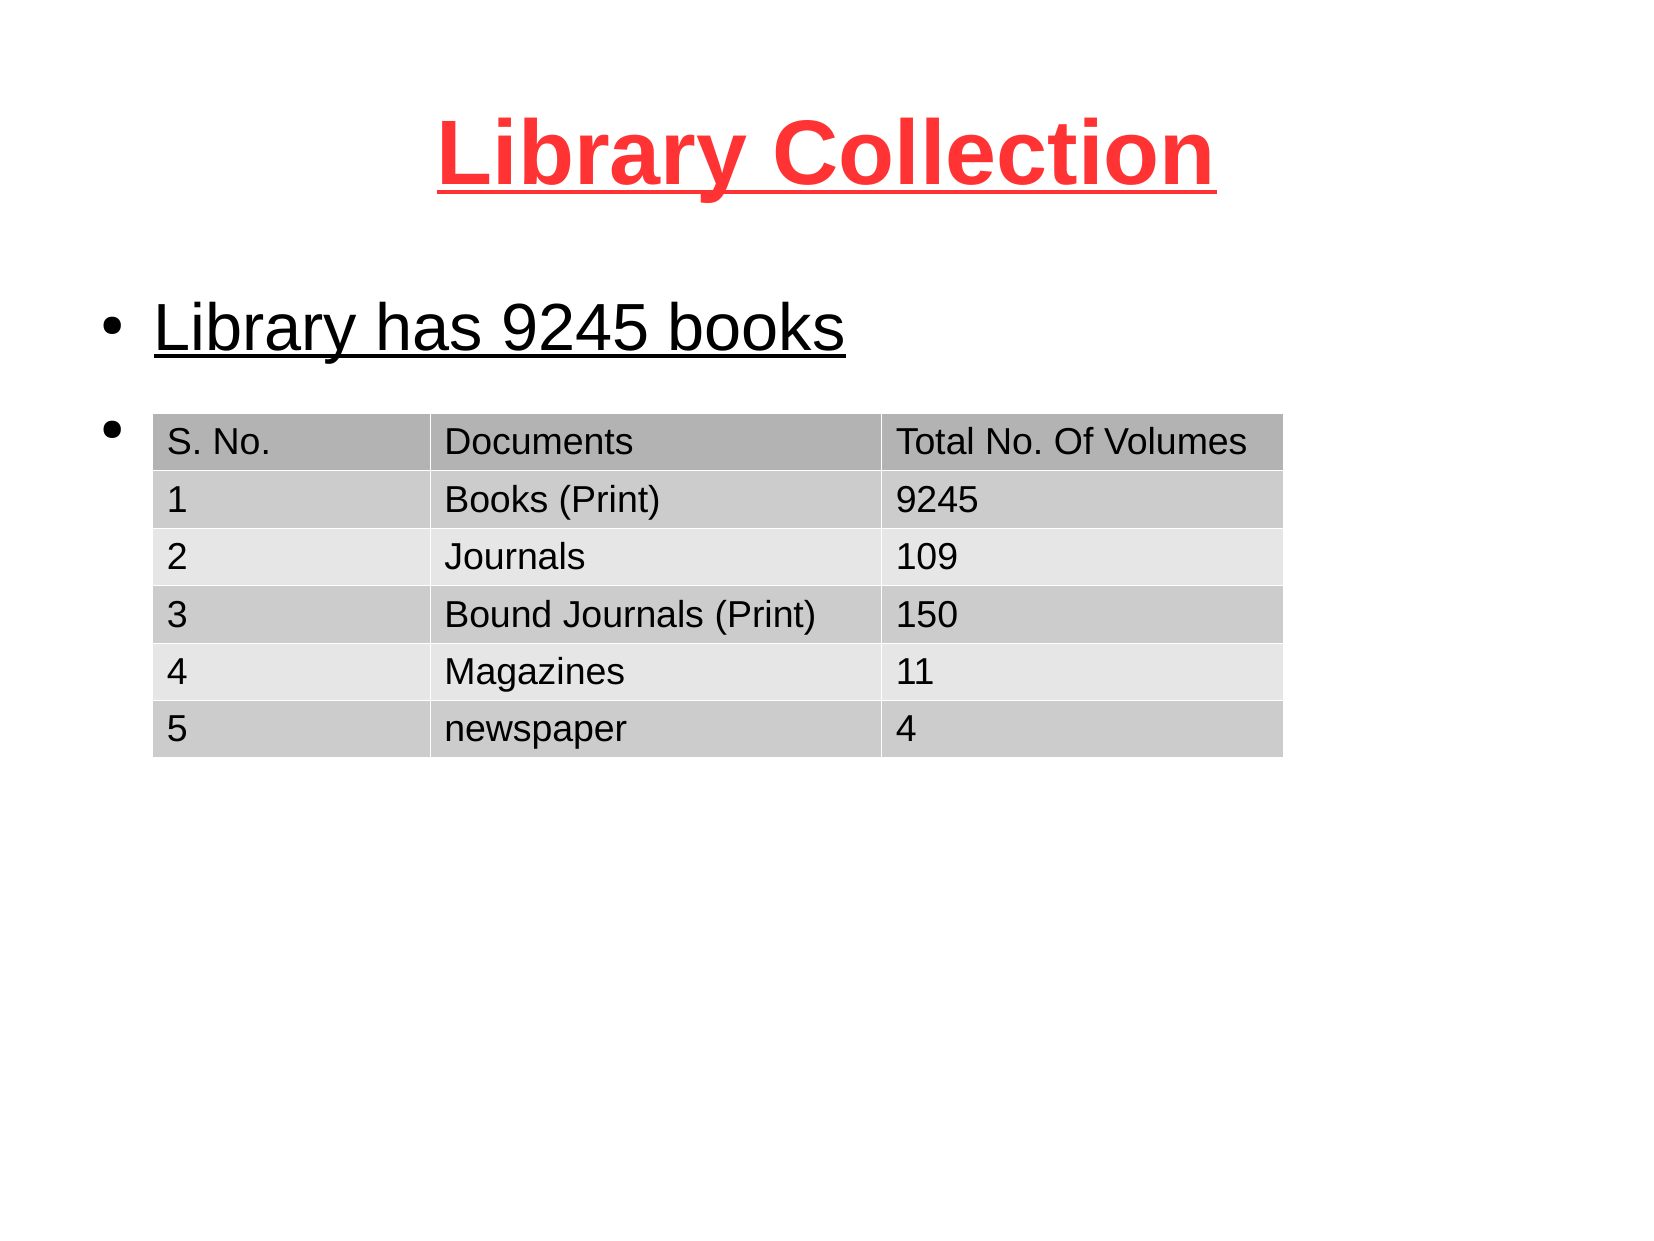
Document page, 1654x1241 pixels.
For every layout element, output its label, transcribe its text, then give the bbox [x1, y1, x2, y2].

table_cell 4 [882, 701, 1283, 757]
table_cell Magazines [431, 644, 881, 700]
table_cell 109 [882, 529, 1283, 585]
table_cell 2 [153, 529, 430, 585]
list Library has 9245 books [82, 290, 1571, 1010]
table_header Documents [431, 414, 881, 470]
table_header Total No. Of Volumes [882, 414, 1283, 470]
table_cell newspaper [431, 701, 881, 757]
table_cell Books (Print) [431, 471, 881, 528]
table_cell Journals [431, 529, 881, 585]
table_cell 3 [153, 586, 430, 643]
title Library Collection [82, 49, 1571, 257]
table_cell 4 [153, 644, 430, 700]
table_cell 9245 [882, 471, 1283, 528]
table_cell 1 [153, 471, 430, 528]
table_cell 11 [882, 644, 1283, 700]
table_header S. No. [153, 414, 430, 470]
table_cell 5 [153, 701, 430, 757]
table_cell Bound Journals (Print) [431, 586, 881, 643]
table_cell 150 [882, 586, 1283, 643]
